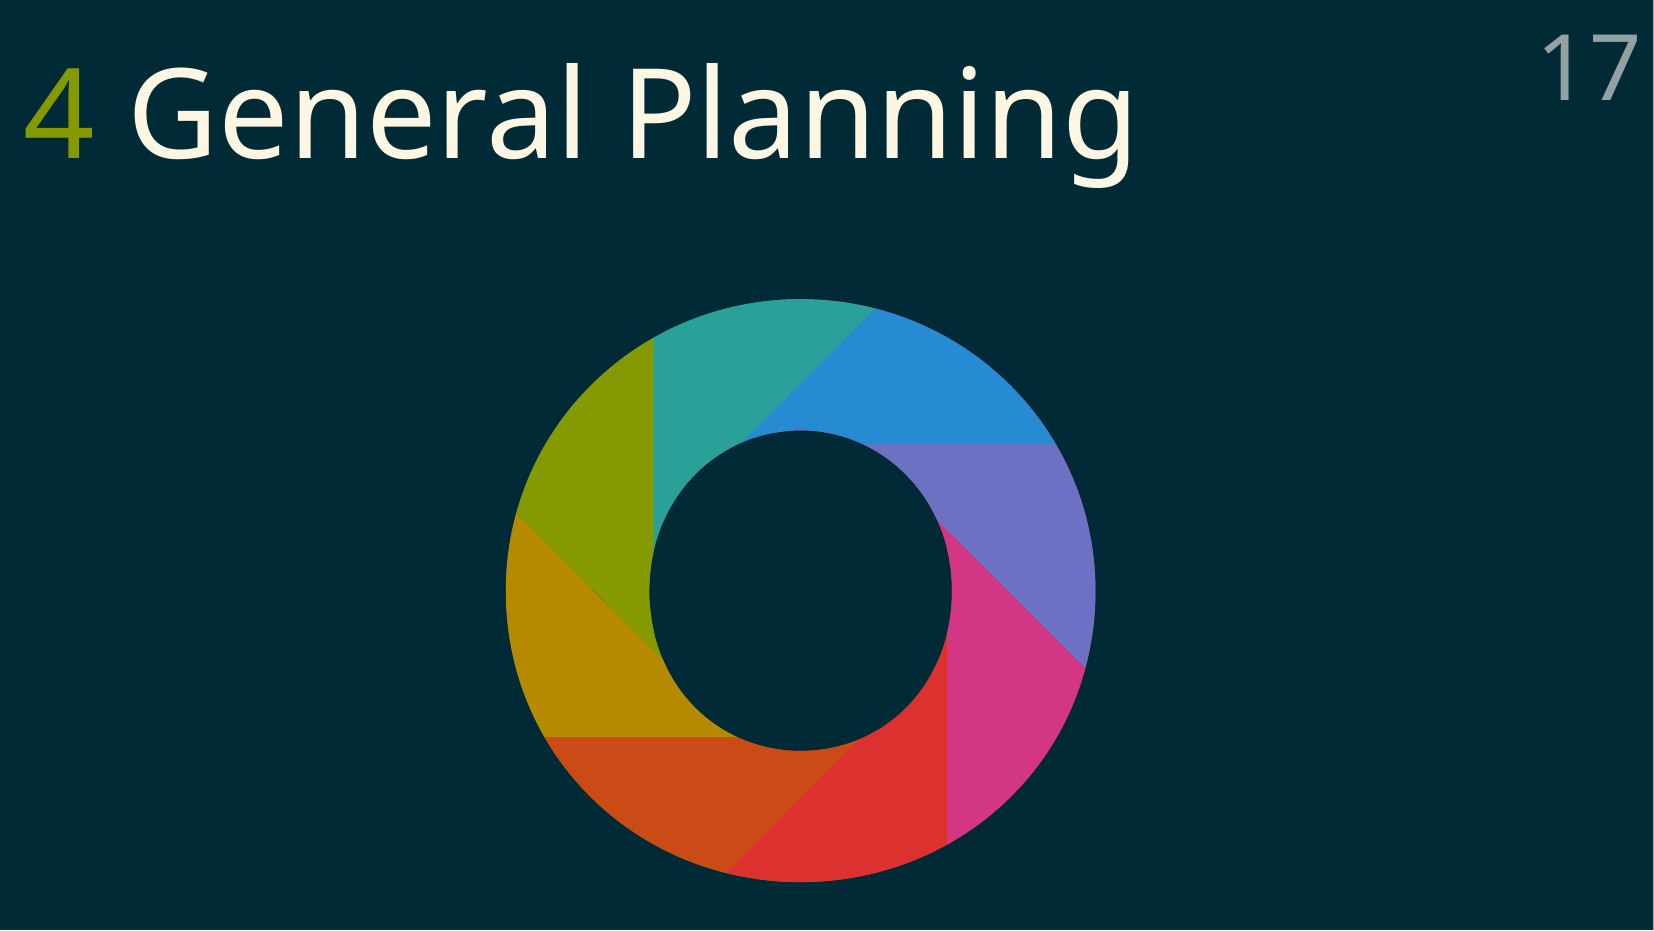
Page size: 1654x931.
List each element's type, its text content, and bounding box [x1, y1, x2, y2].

picture [1076, 183, 1116, 187]
title 4 General Planning [23, 25, 1512, 331]
picture [506, 300, 1095, 882]
